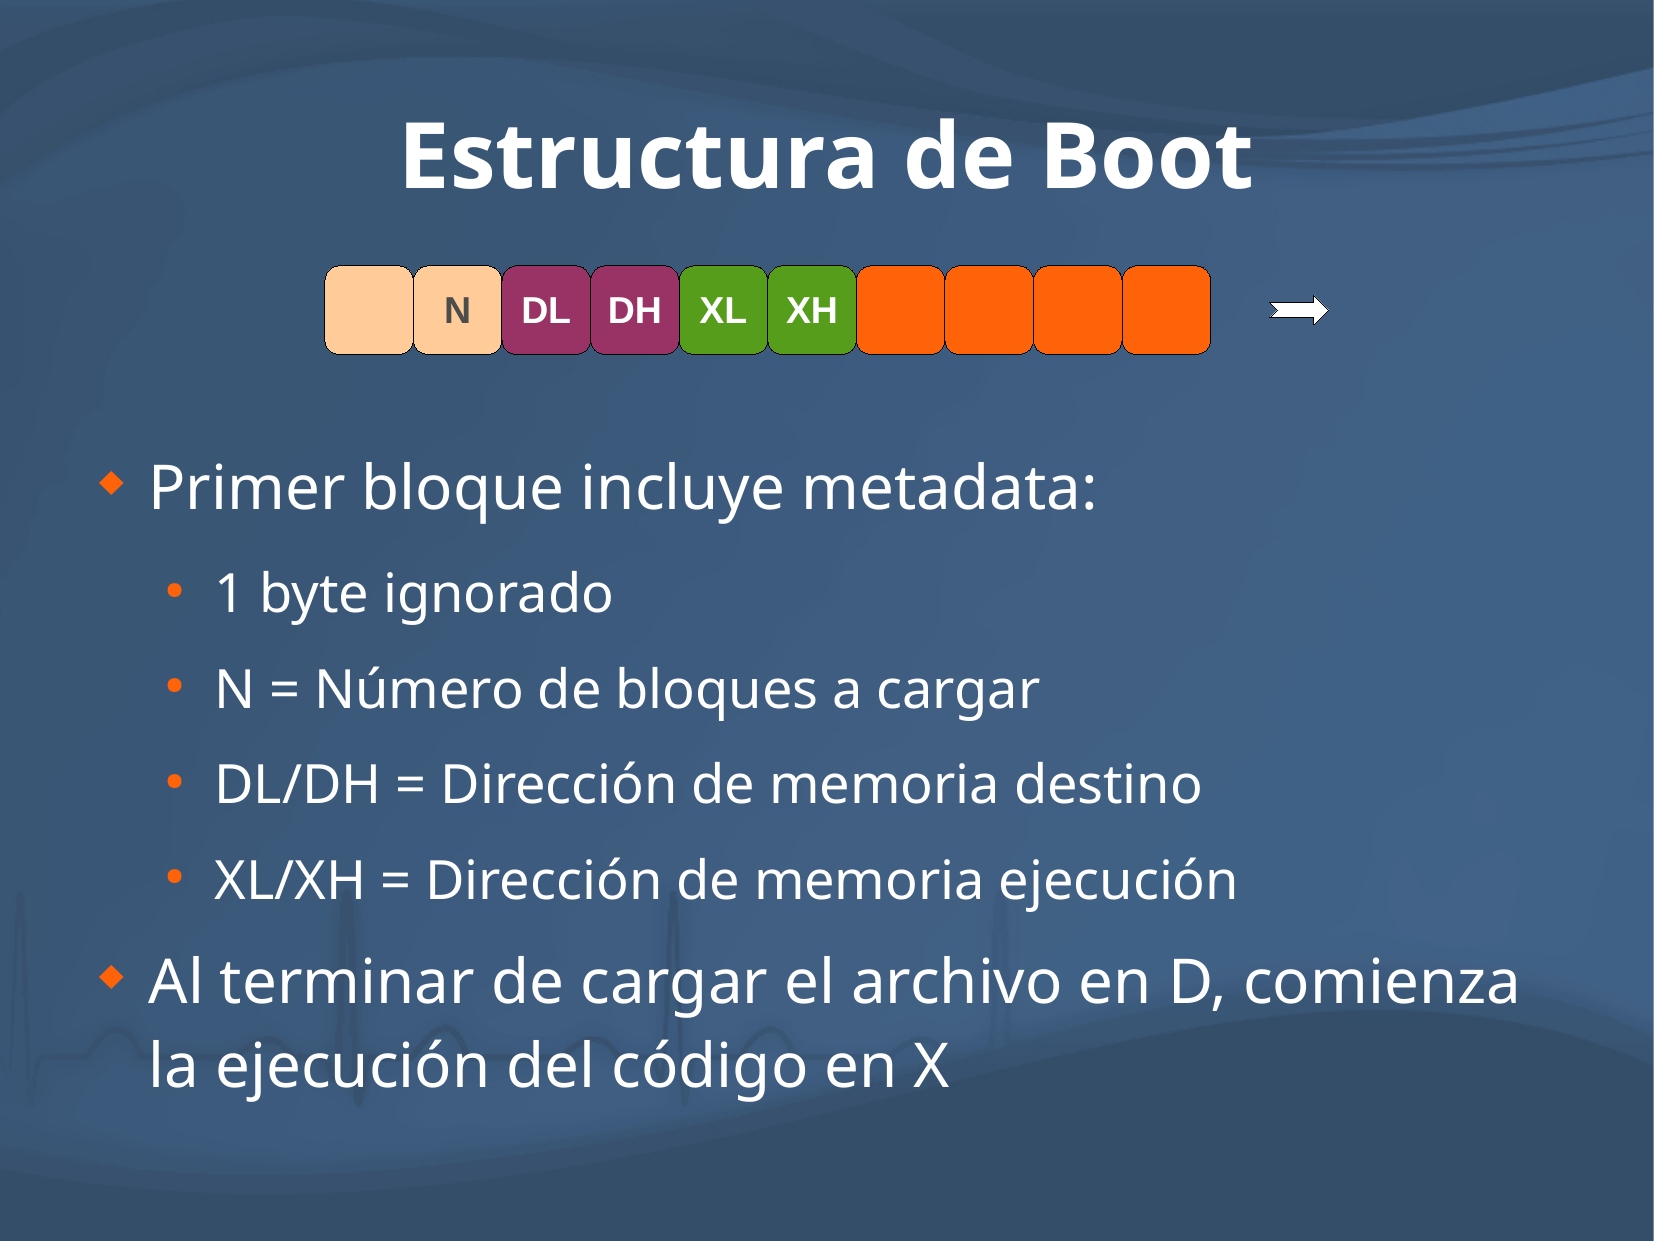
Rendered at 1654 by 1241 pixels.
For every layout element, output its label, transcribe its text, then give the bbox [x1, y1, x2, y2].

text_box [324, 265, 413, 355]
text_box XH [767, 265, 856, 355]
list Primer bloque incluye metadata: 1 byte ignorado N = Número de bloques a cargar DL/DH = Dirección de memoria destino XL/XH = Dirección de memoria ejecución Al terminar de cargar el archivo en D, comienza la ejecución del código en X [82, 442, 1571, 1109]
picture [0, 0, 1654, 1241]
text_box XL [679, 265, 768, 355]
text_box N [413, 265, 502, 355]
text_box [1269, 295, 1329, 325]
title Estructura de Boot [82, 56, 1571, 250]
text_box DL [501, 265, 591, 355]
text_box DH [590, 265, 679, 355]
text_box [856, 265, 1211, 355]
